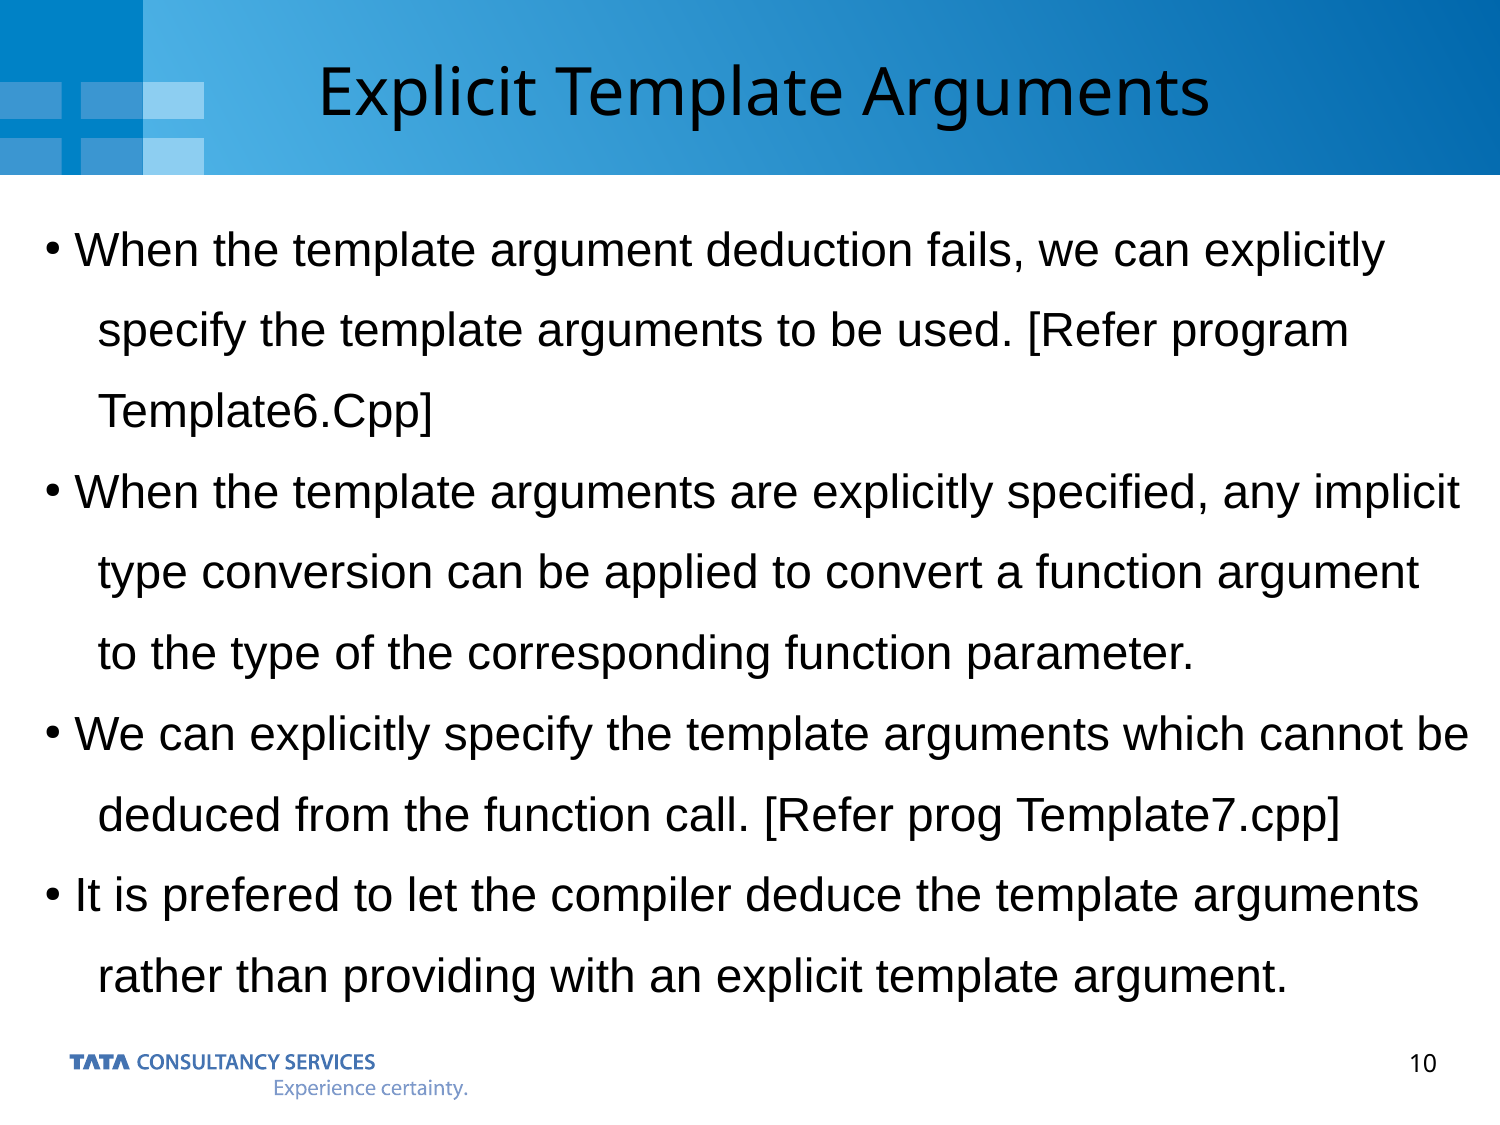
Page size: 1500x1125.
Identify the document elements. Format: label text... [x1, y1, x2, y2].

text_box When the template argument deduction fails, we can explicitly specify the template arguments to be used. [Refer program Template6.Cpp] When the template arguments are explicitly specified, any implicit type conversion can be applied to convert a function argument to the type of the corresponding function parameter. We can explicitly specify the template arguments which cannot be deduced from the function call. [Refer prog Template7.cpp] It is prefered to let the compiler deduce the template arguments rather than providing with an explicit template argument. [11, 188, 1489, 1040]
text_box Explicit Template Arguments [200, 23, 1347, 154]
